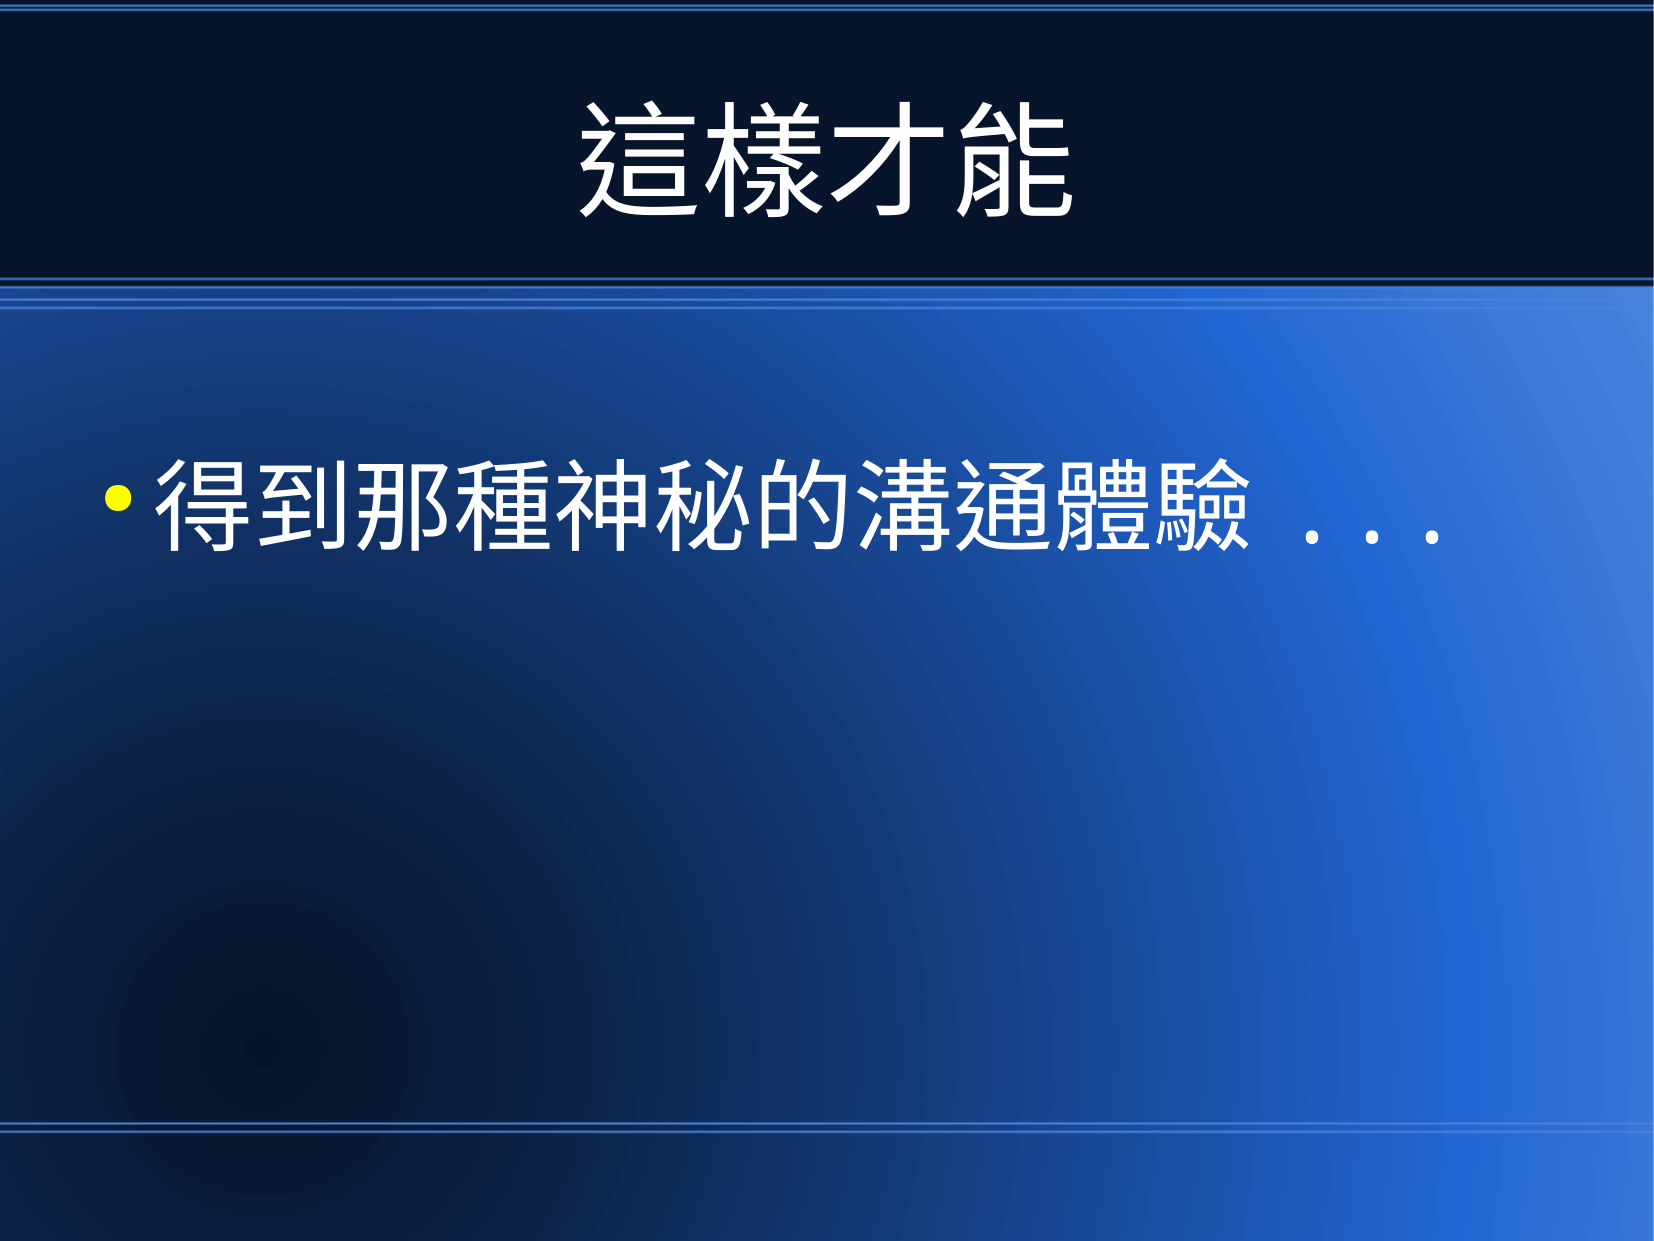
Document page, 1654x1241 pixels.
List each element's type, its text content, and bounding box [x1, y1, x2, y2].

picture [0, 0, 1654, 1241]
list 得到那種神秘的溝通體驗... [82, 355, 1571, 1241]
title 這樣才能 [82, 49, 1571, 257]
